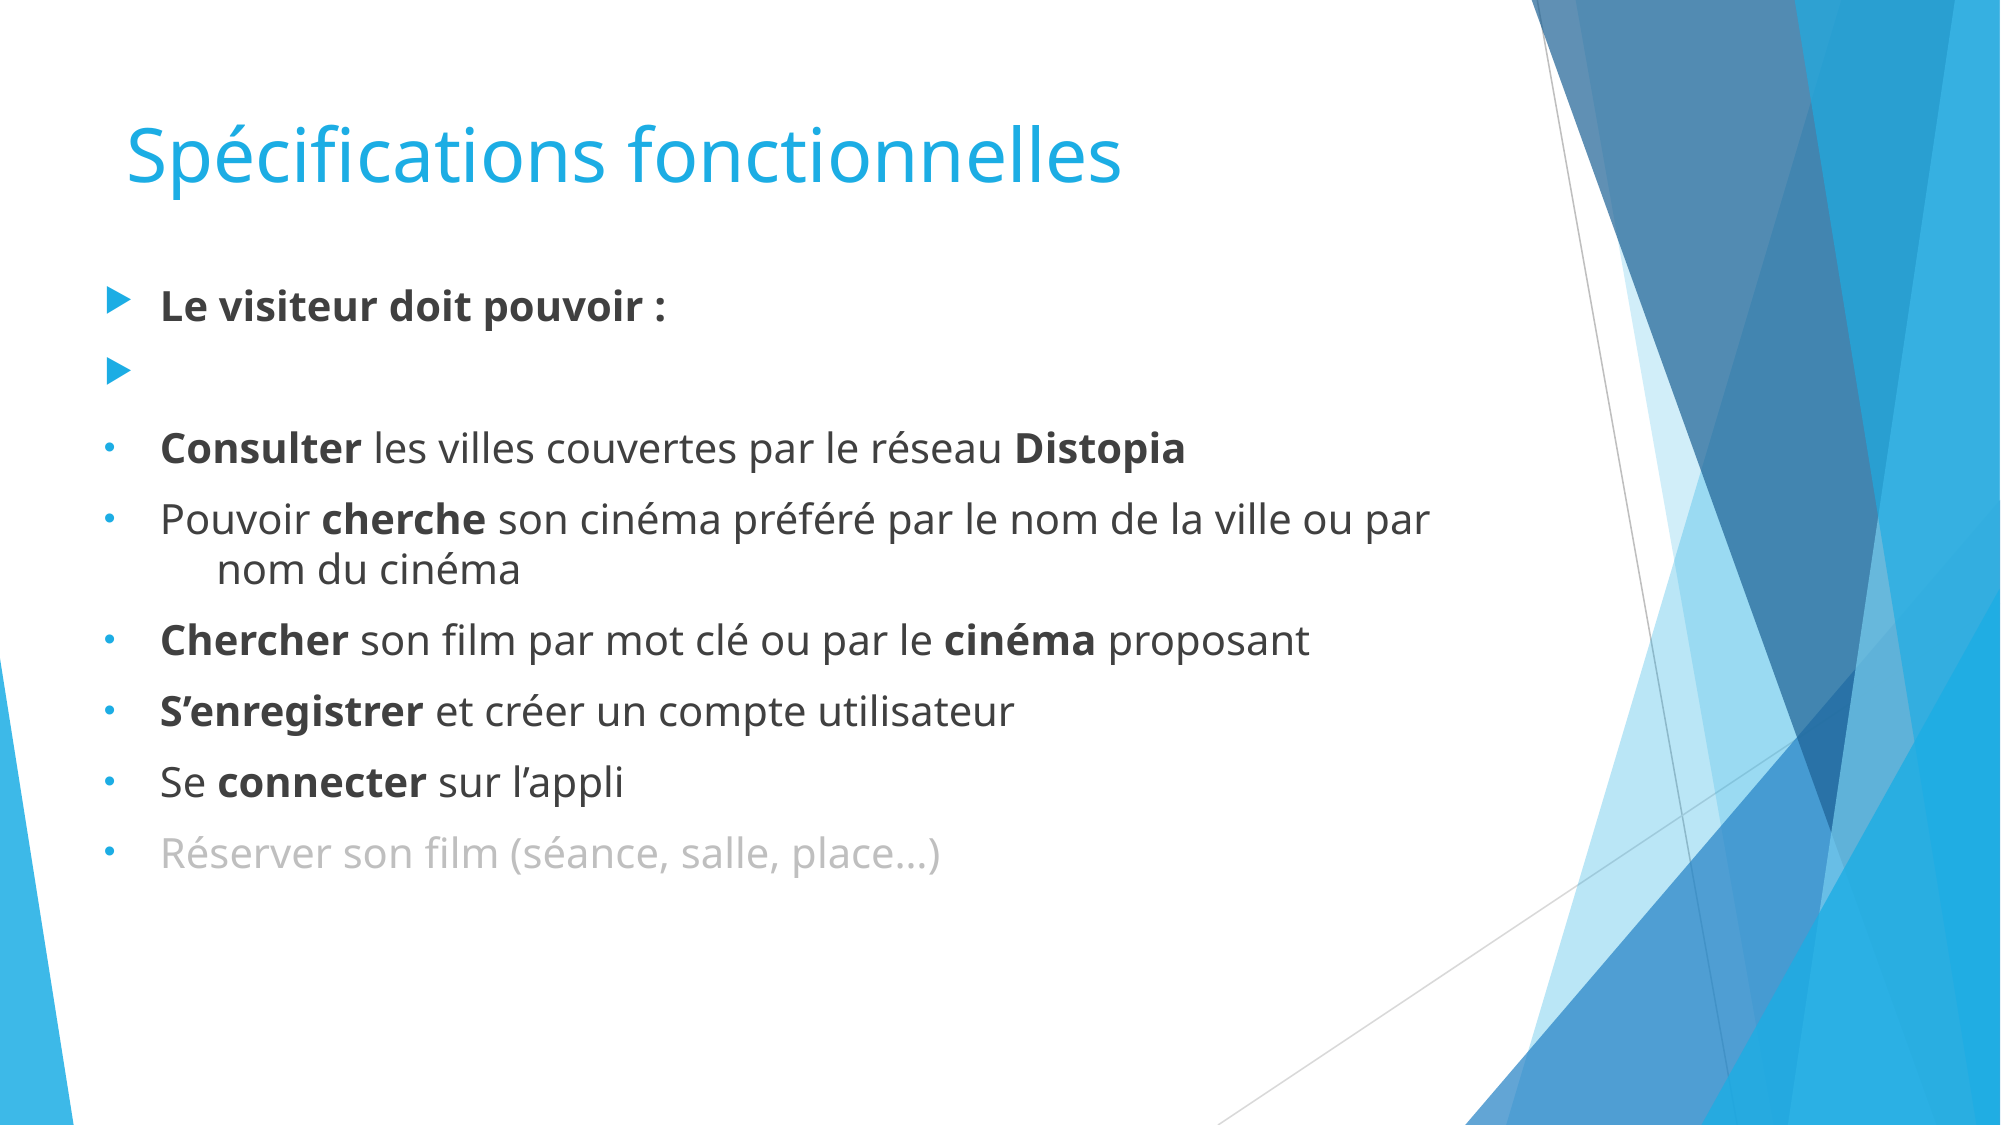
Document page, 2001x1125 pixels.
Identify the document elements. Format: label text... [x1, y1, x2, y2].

title Spécifications fonctionnelles [111, 99, 1522, 272]
list Le visiteur doit pouvoir : Consulter les villes couvertes par le réseau Distopia Pouvoir cherche son cinéma préféré par le nom de la ville ou par nom du cinéma Chercher son film par mot clé ou par le cinéma proposant S’enregistrer et créer un compte utilisateur Se connecter sur l’appli Réserver son film (séance, salle, place…) [88, 272, 1522, 992]
